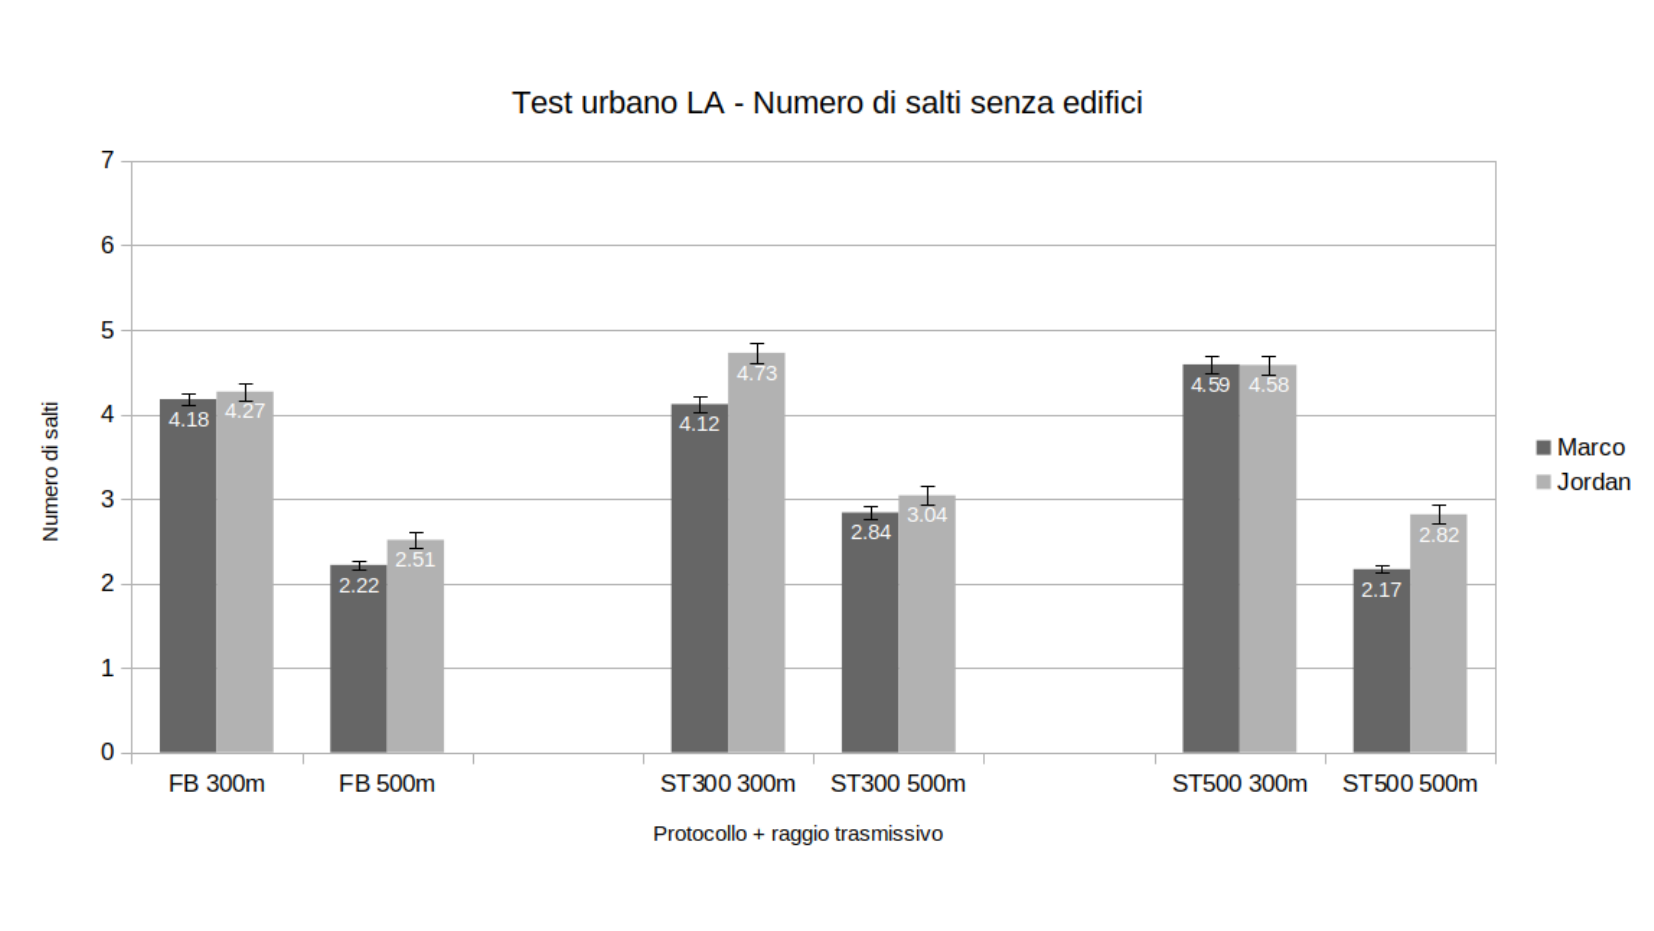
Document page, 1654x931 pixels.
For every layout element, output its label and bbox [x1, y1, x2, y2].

picture [0, 50, 1654, 880]
